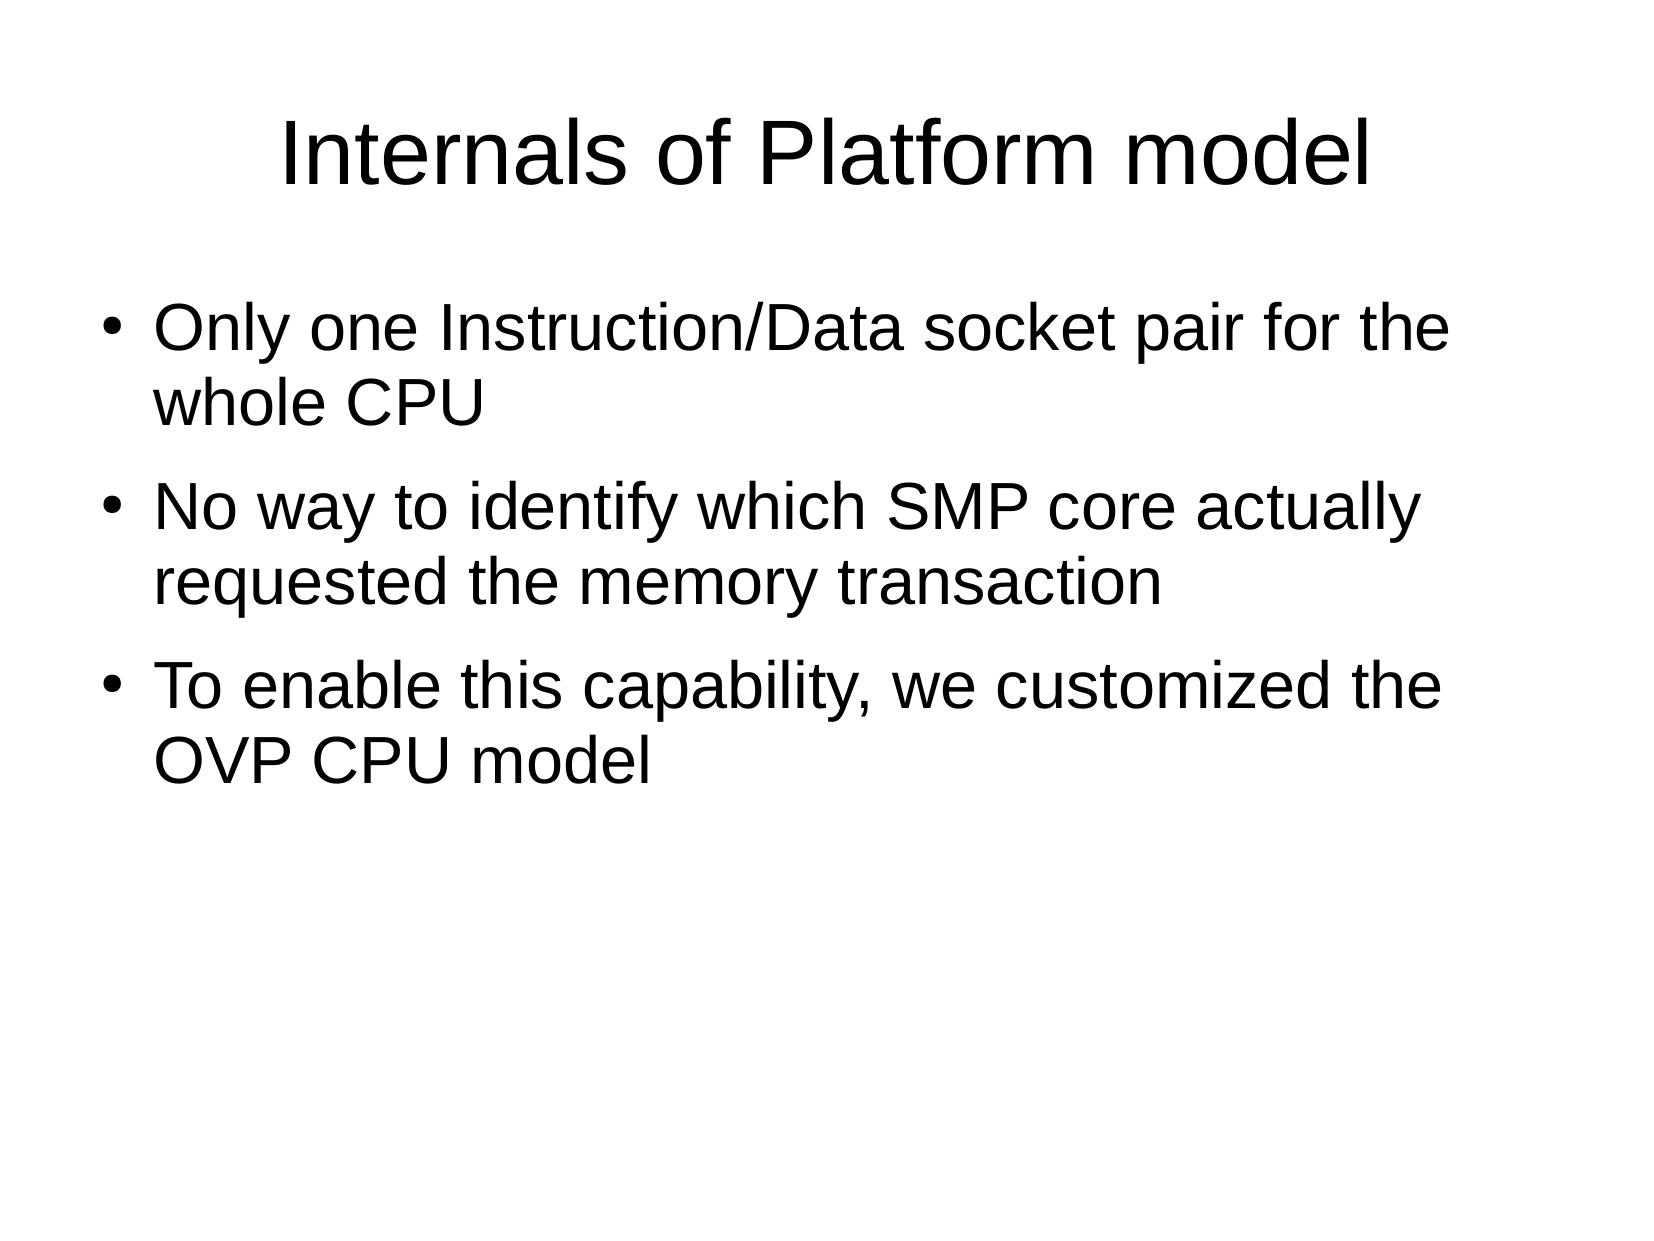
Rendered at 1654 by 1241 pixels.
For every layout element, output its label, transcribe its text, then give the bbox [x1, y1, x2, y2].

title Internals of Platform model [82, 49, 1571, 257]
list Only one Instruction/Data socket pair for the whole CPU No way to identify which SMP core actually requested the memory transaction To enable this capability, we customized the OVP CPU model [82, 290, 1571, 1010]
